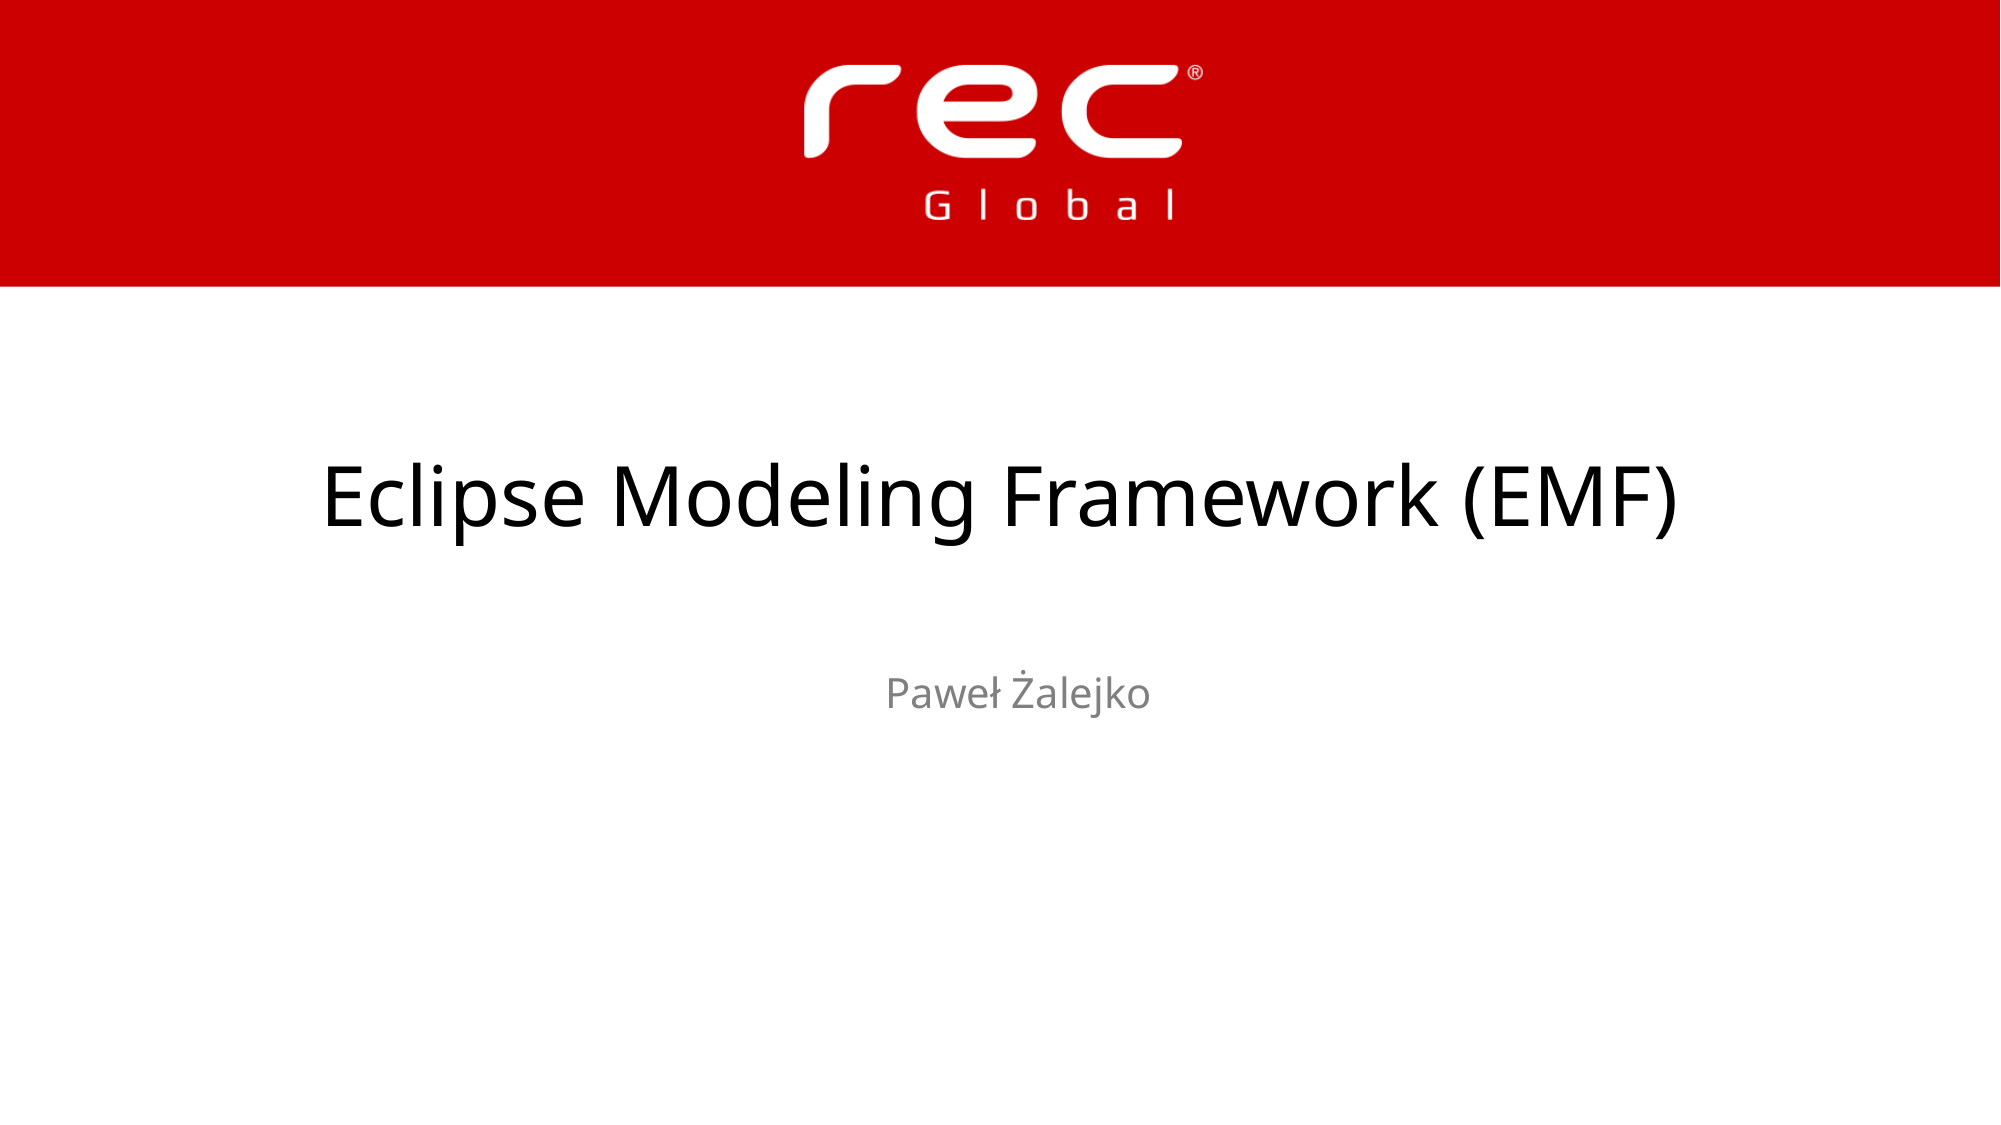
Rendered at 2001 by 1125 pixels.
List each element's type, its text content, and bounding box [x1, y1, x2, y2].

list Paweł Żalejko [0, 665, 2000, 756]
title Eclipse Modeling Framework (EMF) [0, 447, 2000, 646]
picture [718, 0, 1289, 286]
